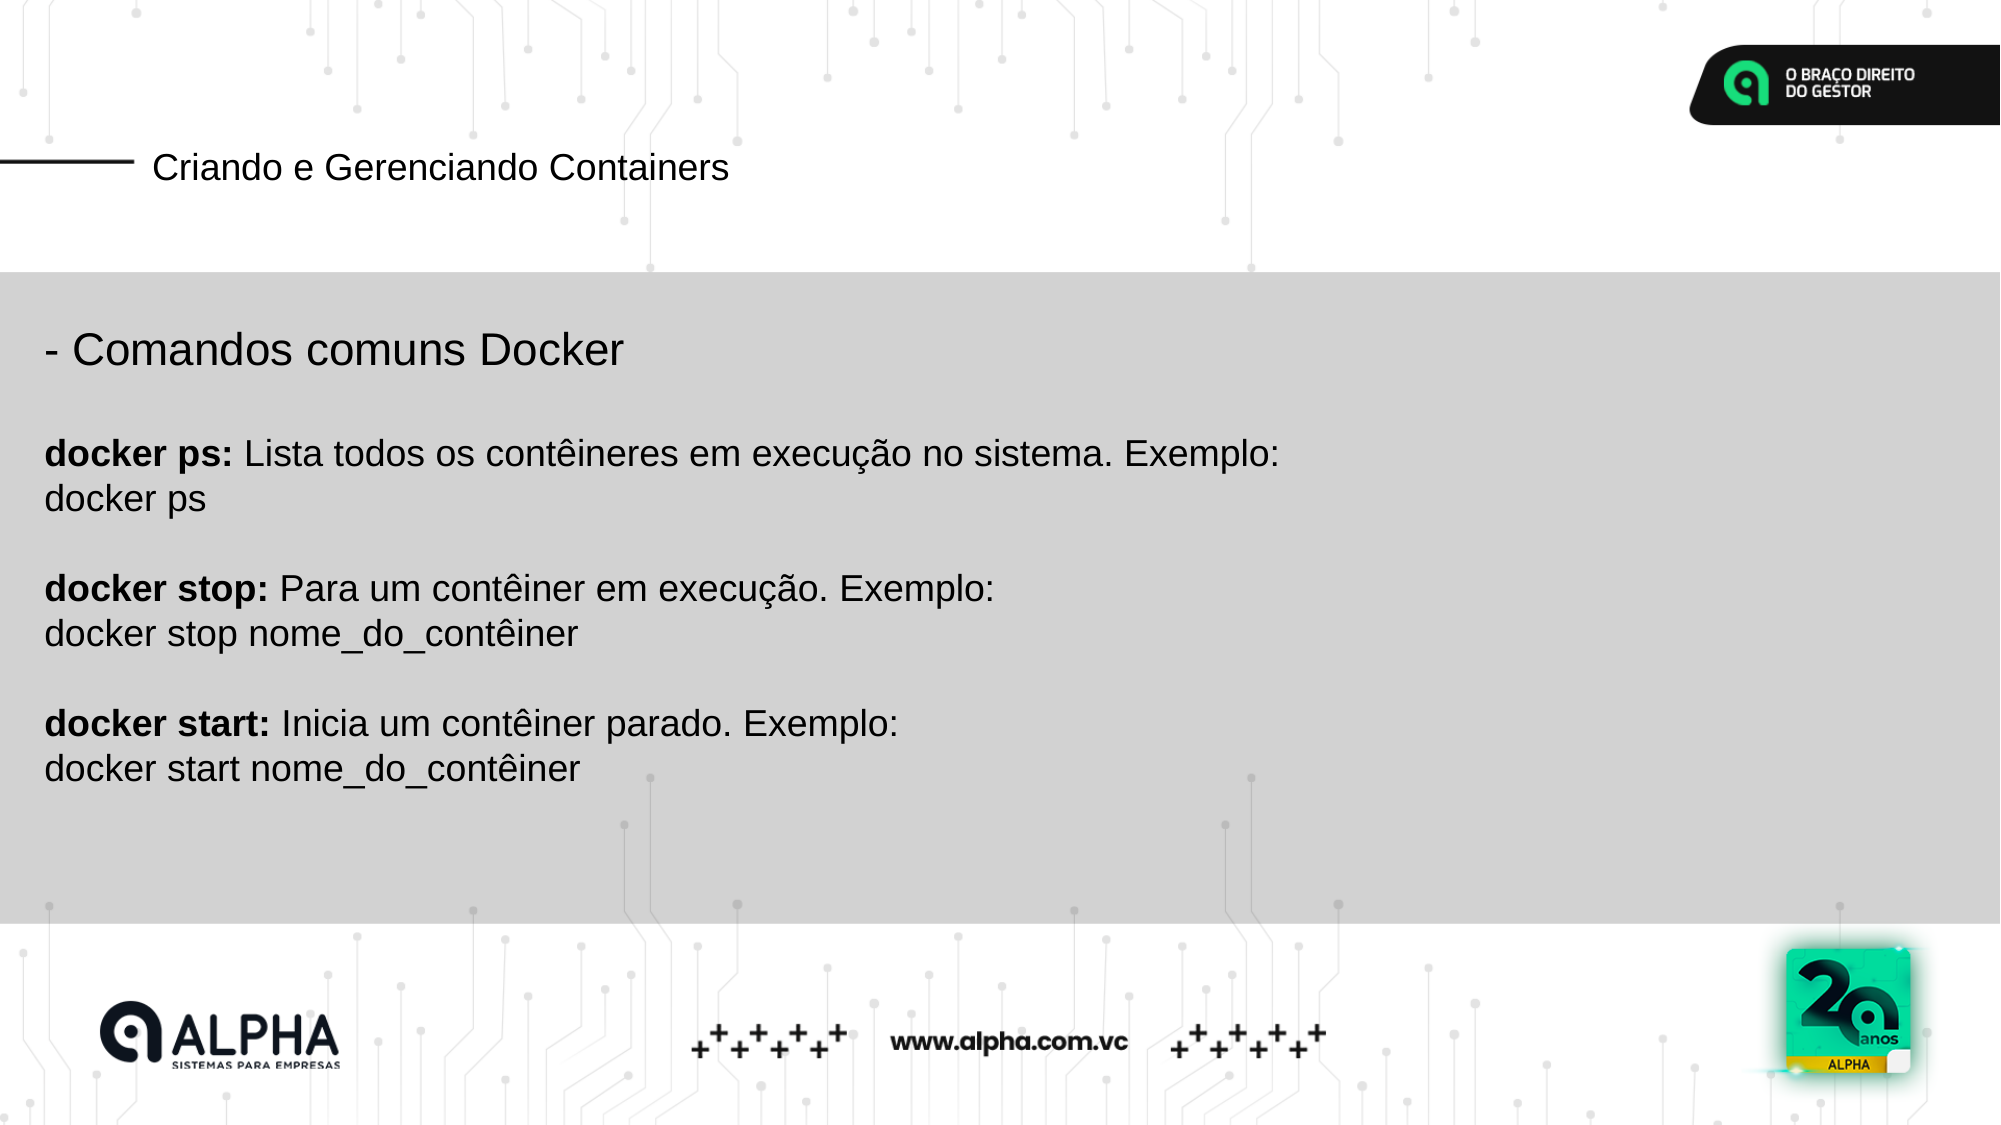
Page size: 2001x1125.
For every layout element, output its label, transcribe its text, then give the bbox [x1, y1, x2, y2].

picture [0, 0, 2000, 1125]
text_box - Comandos comuns Docker docker ps: Lista todos os contêineres em execução no sistema. Exemplo: docker ps docker stop: Para um contêiner em execução. Exemplo: docker stop nome_do_contêiner docker start: Inicia um contêiner parado. Exemplo: docker start nome_do_contêiner [29, 311, 1969, 532]
text_box Criando e Gerenciando Containers [137, 59, 1862, 277]
